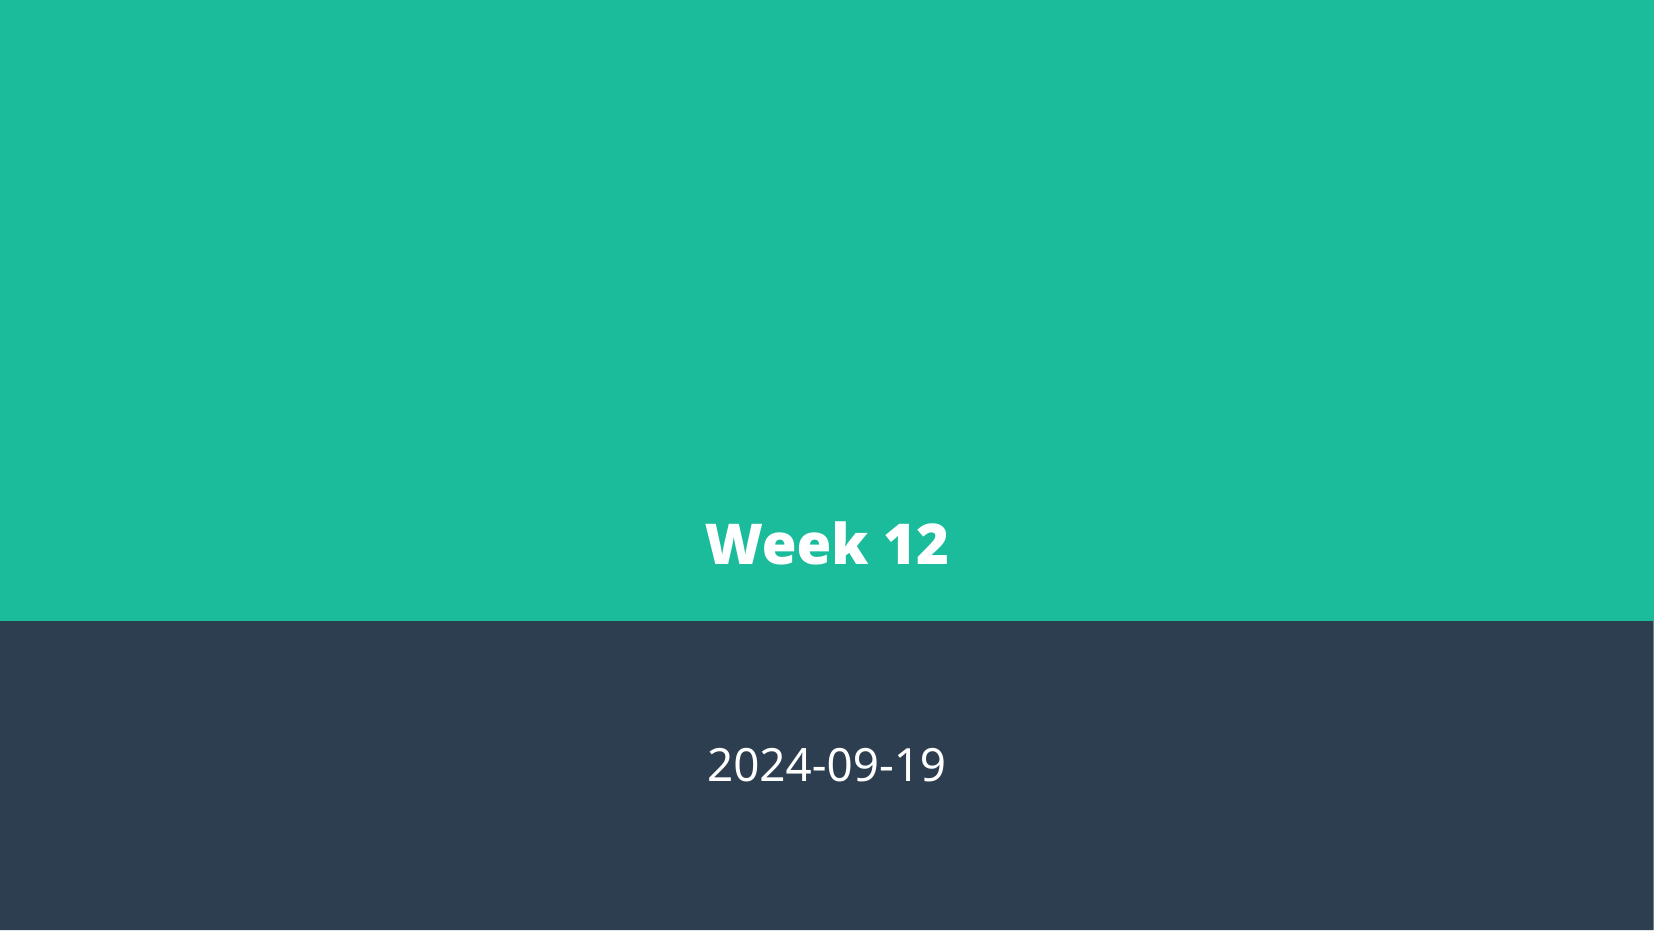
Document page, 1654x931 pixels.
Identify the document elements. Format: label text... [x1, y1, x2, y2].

subtitle 2024-09-19 [59, 642, 1595, 886]
title Week 12 [59, 465, 1595, 583]
